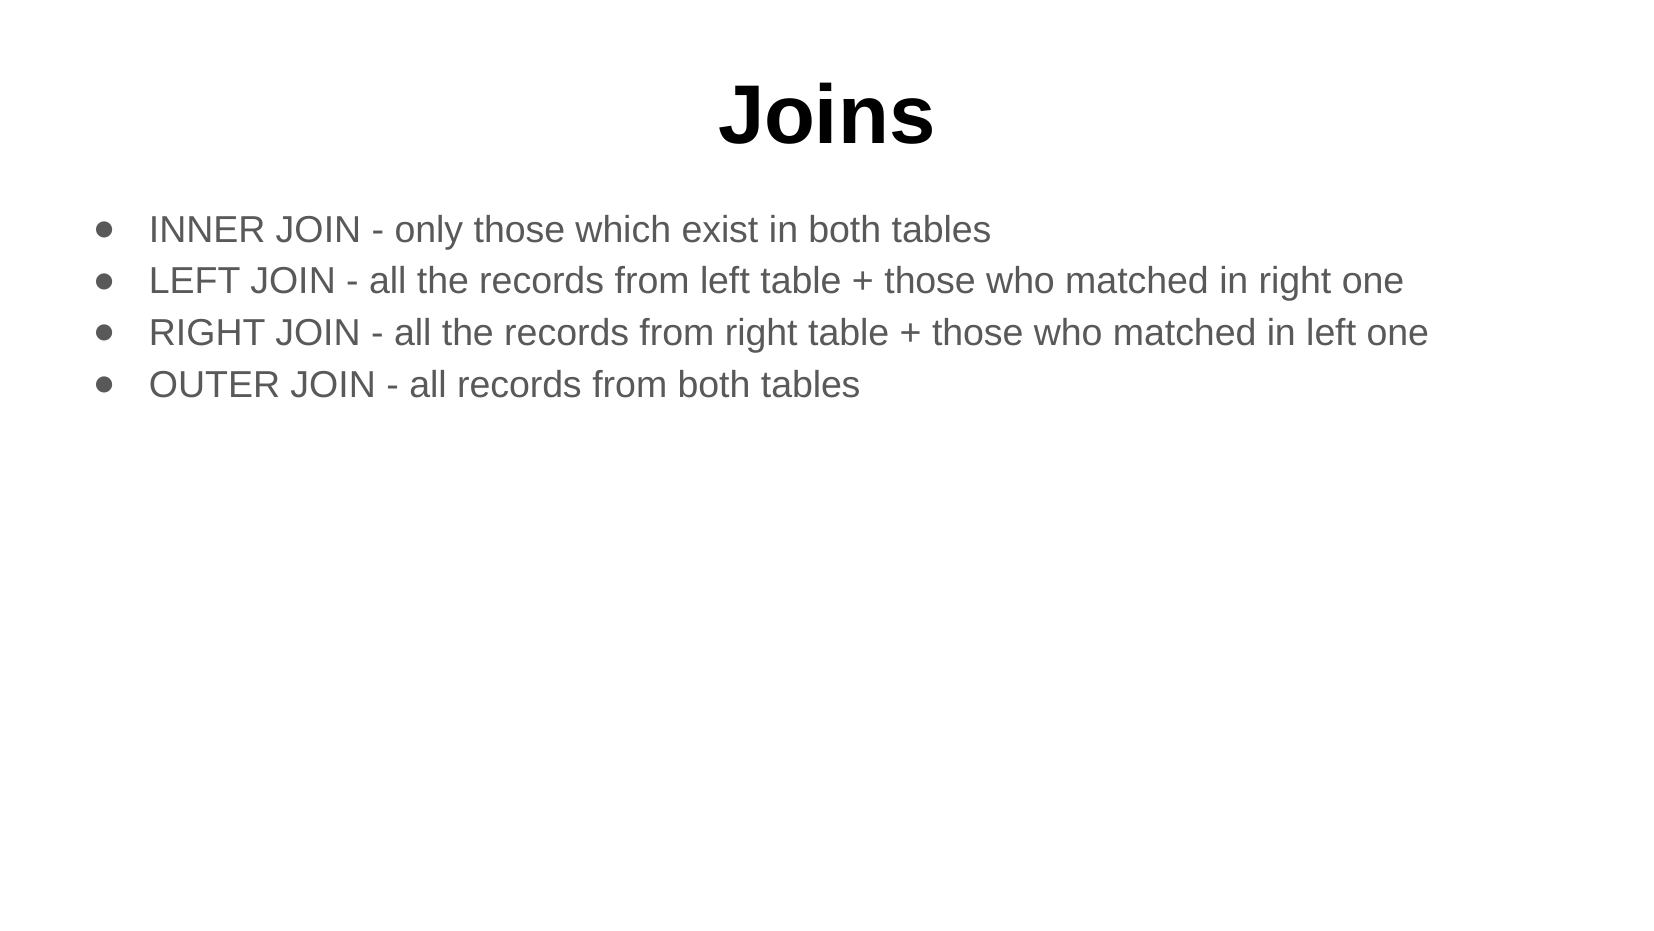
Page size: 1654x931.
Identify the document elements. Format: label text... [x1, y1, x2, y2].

text_box INNER JOIN - only those which exist in both tables LEFT JOIN - all the records from left table + those who matched in right one RIGHT JOIN - all the records from right table + those who matched in left one OUTER JOIN - all records from both tables [59, 183, 1477, 744]
title [51, 72, 1449, 167]
title Joins [82, 37, 1571, 193]
